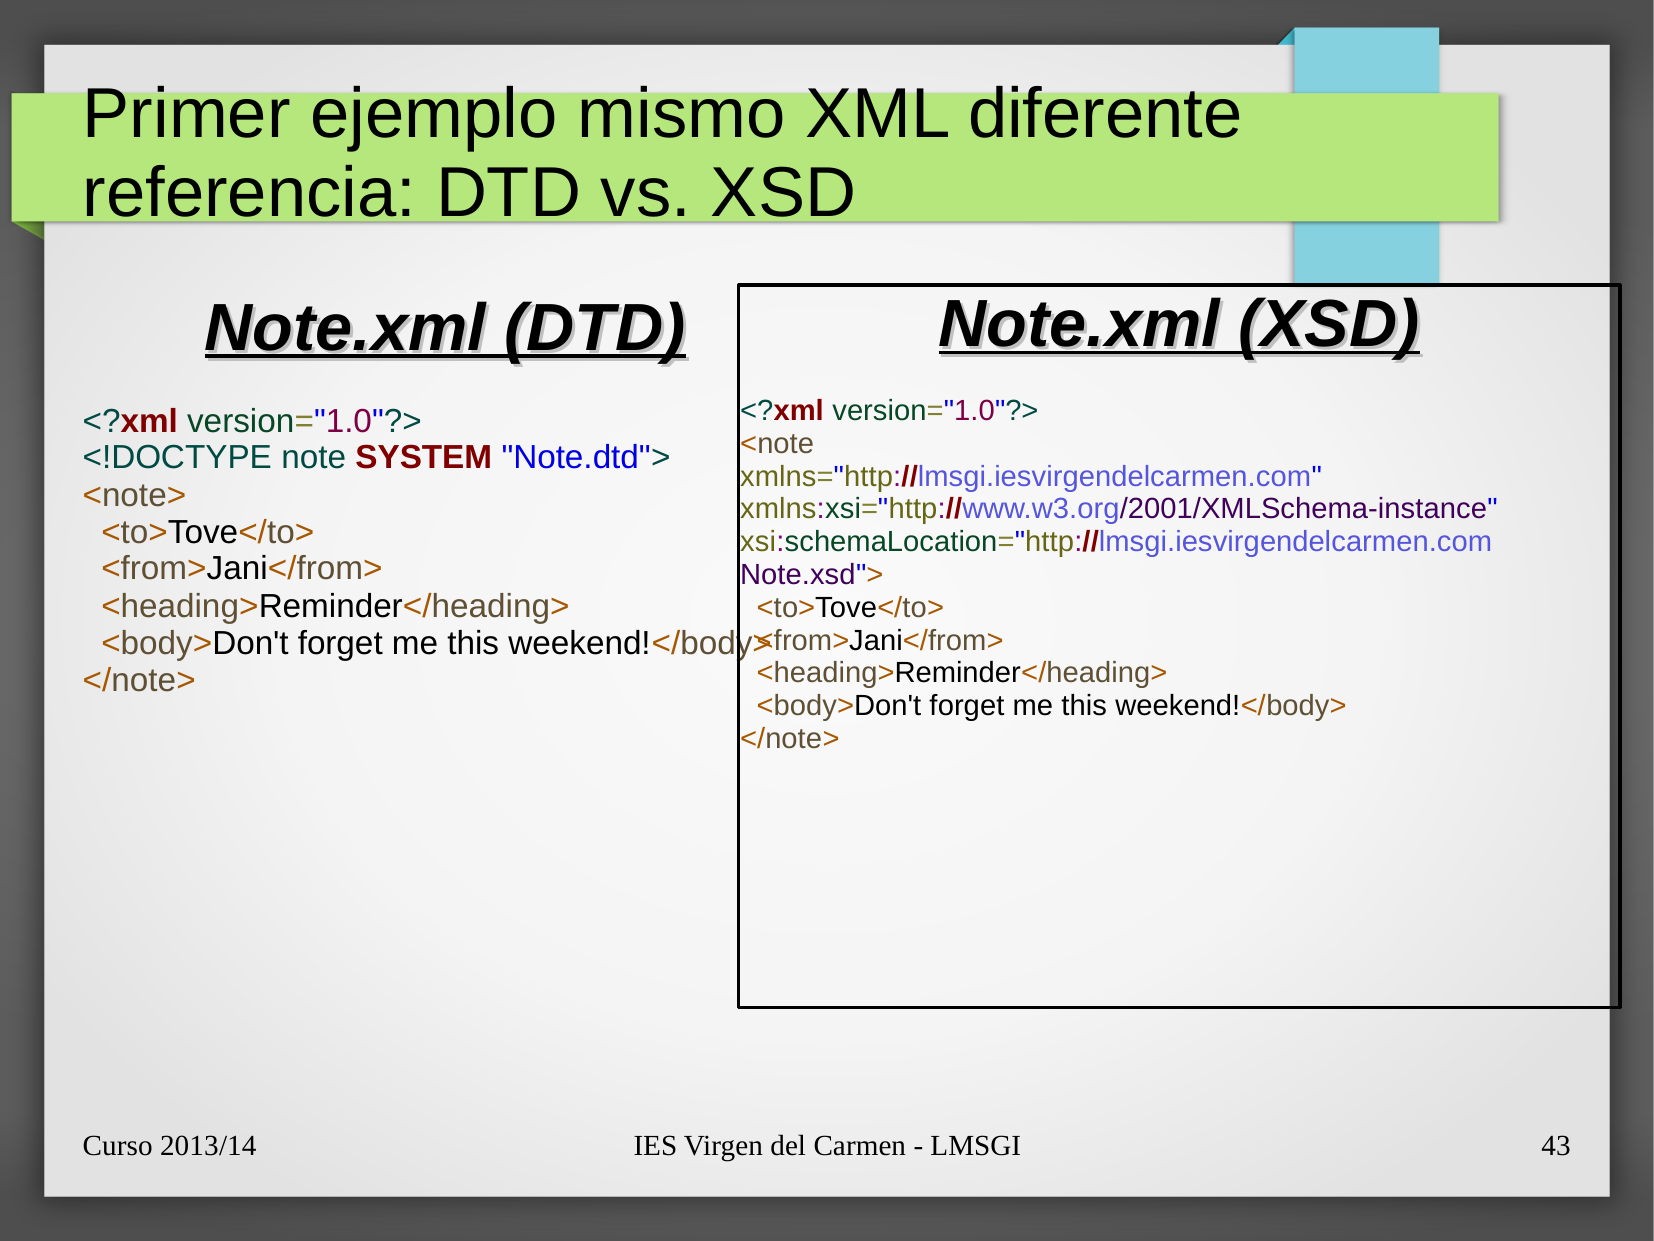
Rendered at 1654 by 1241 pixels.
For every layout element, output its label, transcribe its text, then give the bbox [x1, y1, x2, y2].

title Primer ejemplo mismo XML diferente referencia: DTD vs. XSD [82, 49, 1571, 257]
list Note.xml (DTD) <?xml version="1.0"?> <!DOCTYPE note SYSTEM "Note.dtd"> <note> <to>Tove</to> <from>Jani</from> <heading>Reminder</heading> <body>Don't forget me this weekend!</body> </note> [82, 290, 809, 1010]
list Note.xml (XSD) <?xml version="1.0"?> <note xmlns="http://lmsgi.iesvirgendelcarmen.com" xmlns:xsi="http://www.w3.org/2001/XMLSchema-instance" xsi:schemaLocation="http://lmsgi.iesvirgendelcarmen.com Note.xsd"> <to>Tove</to> <from>Jani</from> <heading>Reminder</heading> <body>Don't forget me this weekend!</body> </note> [738, 285, 1621, 1008]
picture [0, 0, 1654, 1241]
